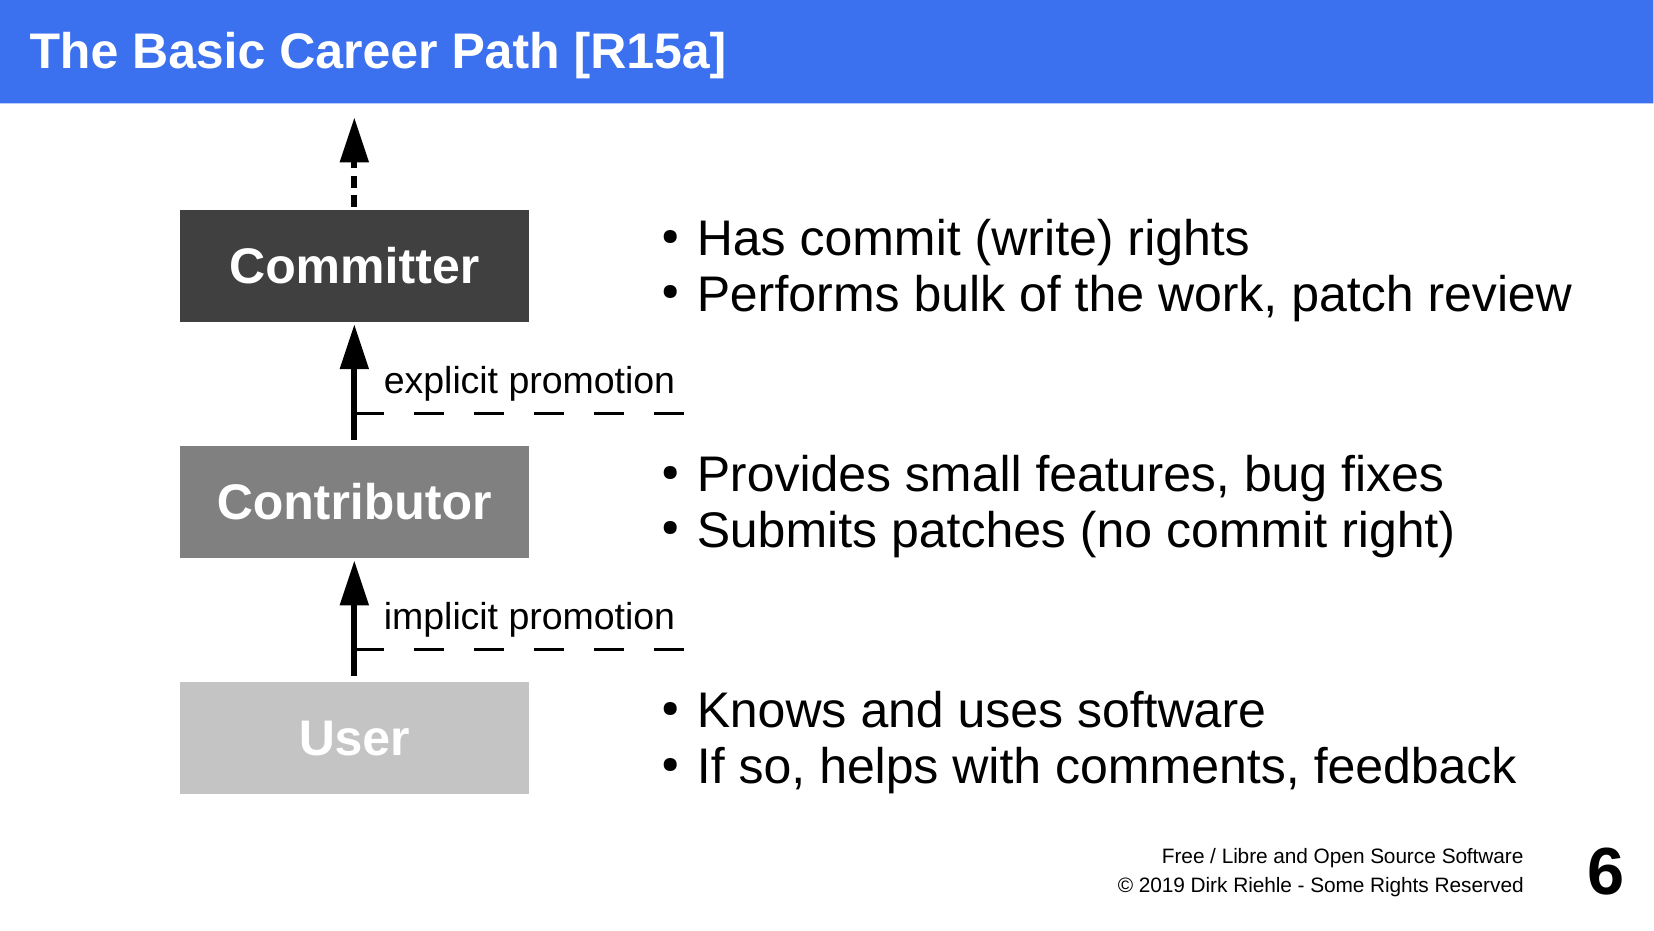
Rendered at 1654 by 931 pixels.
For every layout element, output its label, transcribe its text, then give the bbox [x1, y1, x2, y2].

text_box Has commit (write) rights Performs bulk of the work, patch review [649, 177, 1595, 355]
text_box Knows and uses software If so, helps with comments, feedback [649, 649, 1595, 827]
text_box User [177, 679, 532, 798]
text_box implicit promotion [354, 561, 709, 650]
text_box explicit promotion [354, 324, 709, 414]
text_box Contributor [177, 442, 532, 562]
text_box Committer [177, 206, 532, 325]
title The Basic Career Path [R15a] [0, 0, 1654, 104]
text_box Provides small features, bug fixes Submits patches (no commit right) [649, 413, 1595, 591]
